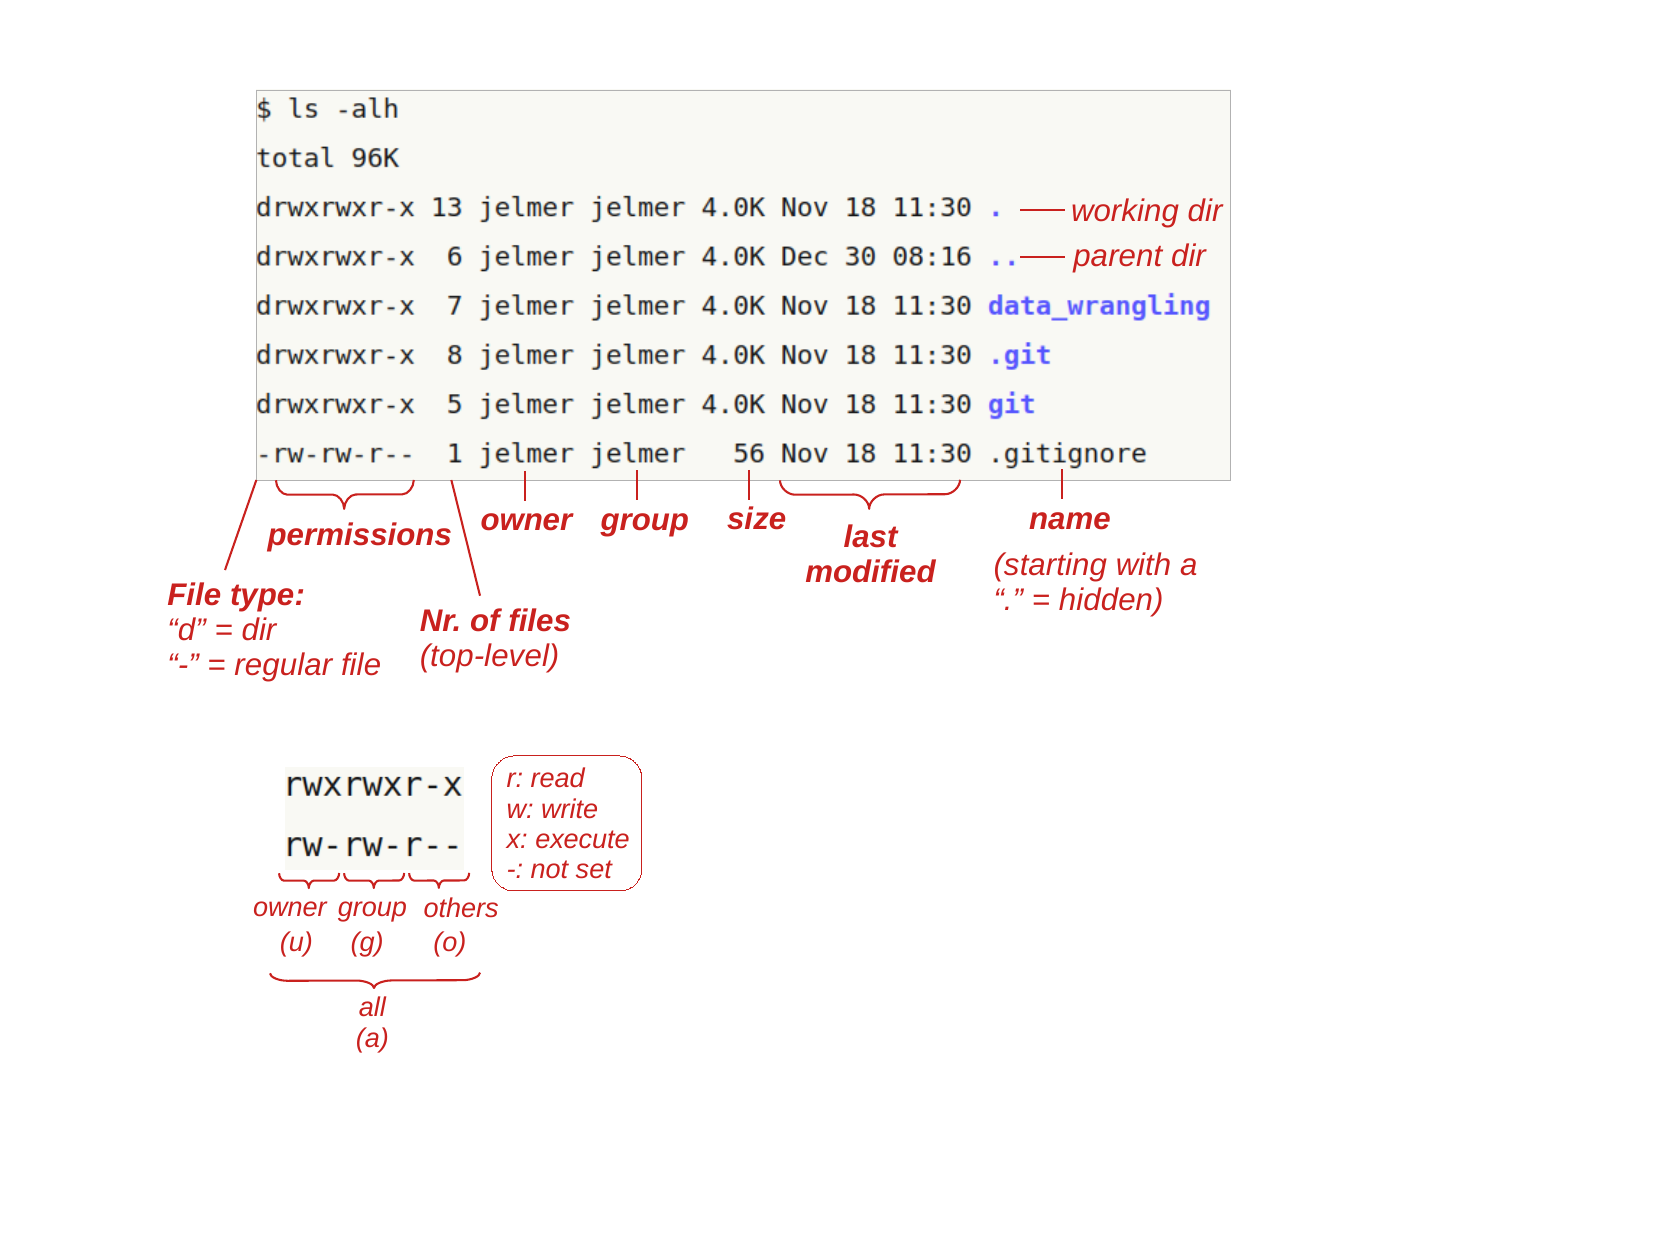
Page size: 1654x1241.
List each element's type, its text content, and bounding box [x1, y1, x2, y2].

text_box last modified [783, 511, 958, 597]
picture [285, 767, 464, 871]
text_box r: read w: write x: execute -: not set [491, 755, 657, 892]
text_box (g) [334, 919, 400, 970]
text_box (u) [263, 919, 330, 970]
text_box working dir [1056, 185, 1261, 271]
picture [256, 89, 1231, 481]
text_box owner [459, 494, 595, 545]
text_box File type: “d” = dir “-” = regular file [152, 570, 423, 691]
text_box name [978, 493, 1162, 578]
text_box parent dir [1058, 230, 1233, 281]
text_box group [304, 885, 393, 935]
text_box (starting with a “.” = hidden) [978, 540, 1231, 661]
text_box others [393, 885, 529, 935]
text_box all [304, 984, 440, 1035]
text_box Nr. of files (top-level) [405, 595, 601, 680]
text_box permissions [240, 510, 469, 560]
text_box (o) [417, 919, 483, 970]
text_box size [689, 494, 825, 544]
text_box group [595, 494, 713, 545]
text_box (a) [339, 1015, 406, 1066]
text_box owner [459, 520, 466, 545]
text_box owner [222, 885, 304, 935]
